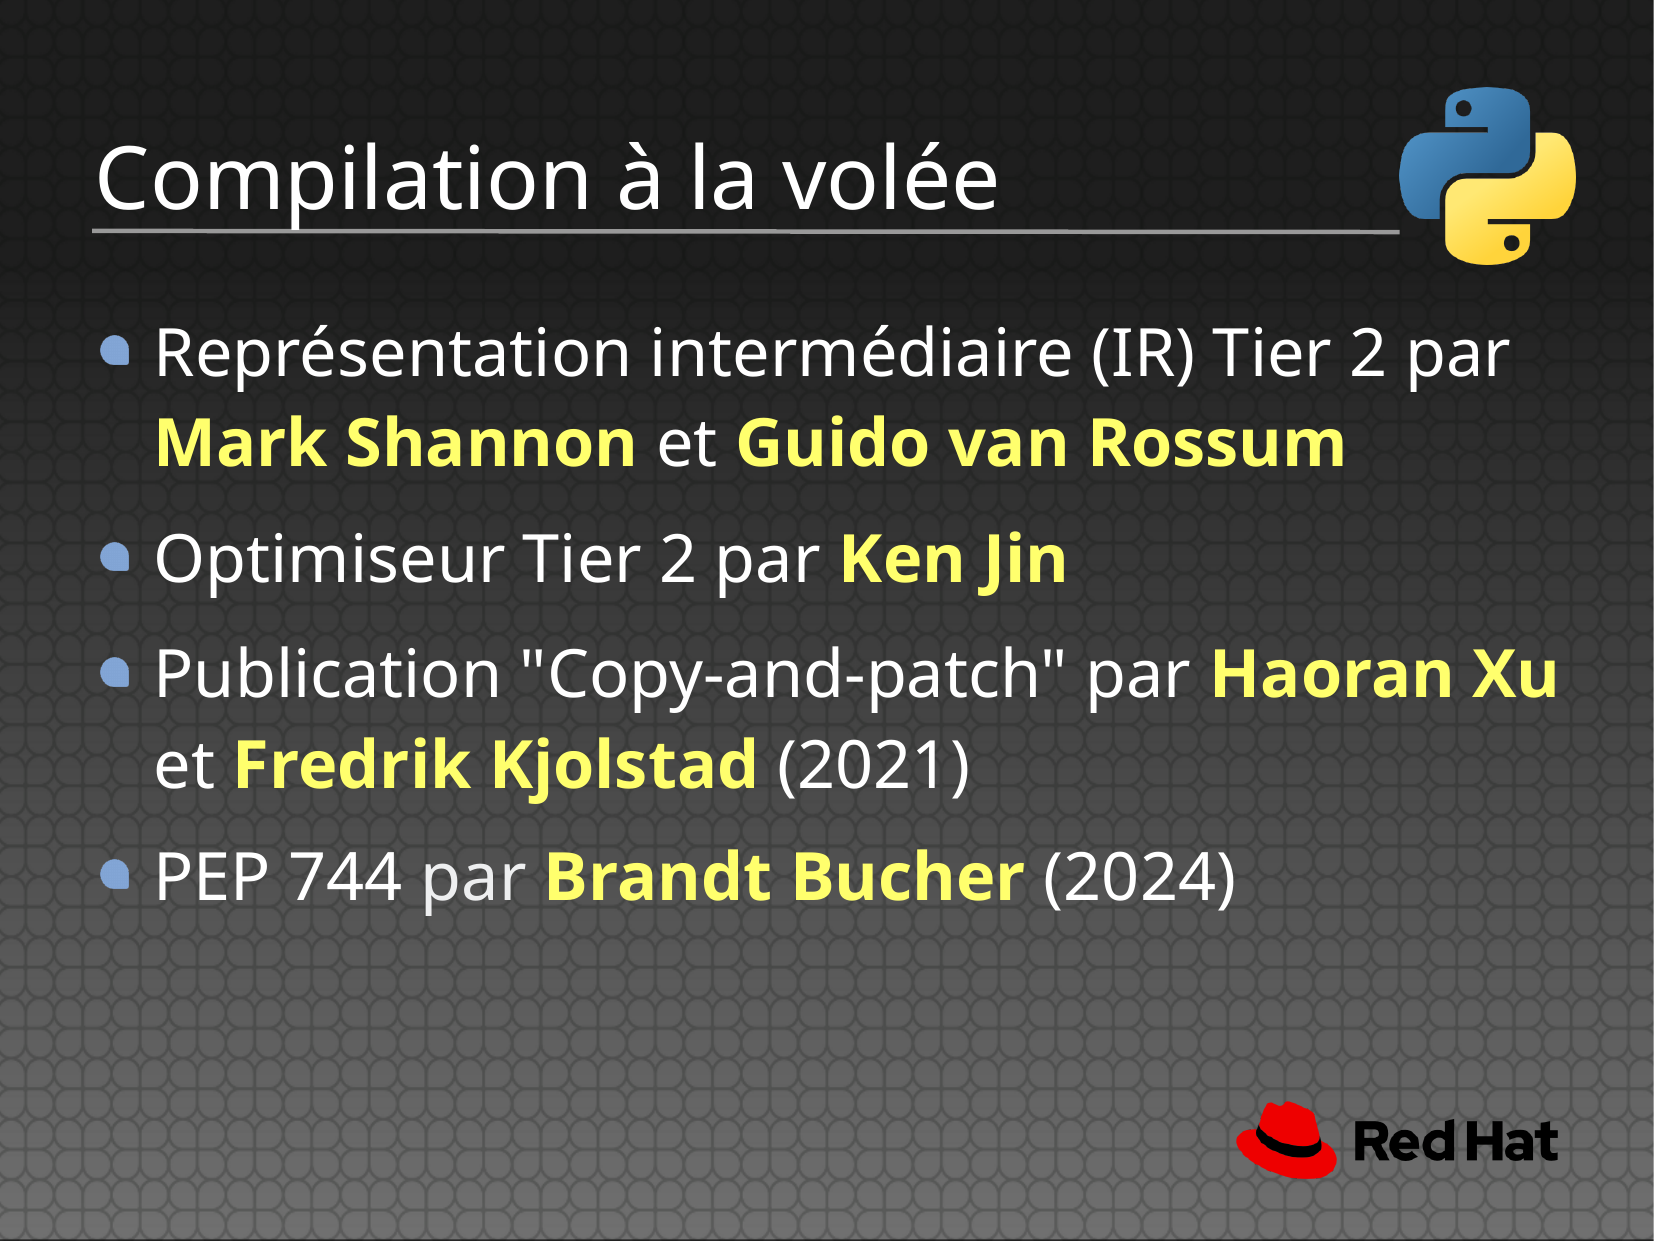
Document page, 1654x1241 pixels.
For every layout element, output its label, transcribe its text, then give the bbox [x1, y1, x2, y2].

picture [0, 0, 1654, 1241]
list Représentation intermédiaire (IR) Tier 2 par Mark Shannon et Guido van Rossum Optimiseur Tier 2 par Ken Jin Publication "Copy-and-patch" par Haoran Xu et Fredrik Kjolstad (2021) PEP 744 par Brandt Bucher (2024) [82, 304, 1629, 1045]
title Compilation à la volée [94, 100, 1426, 251]
